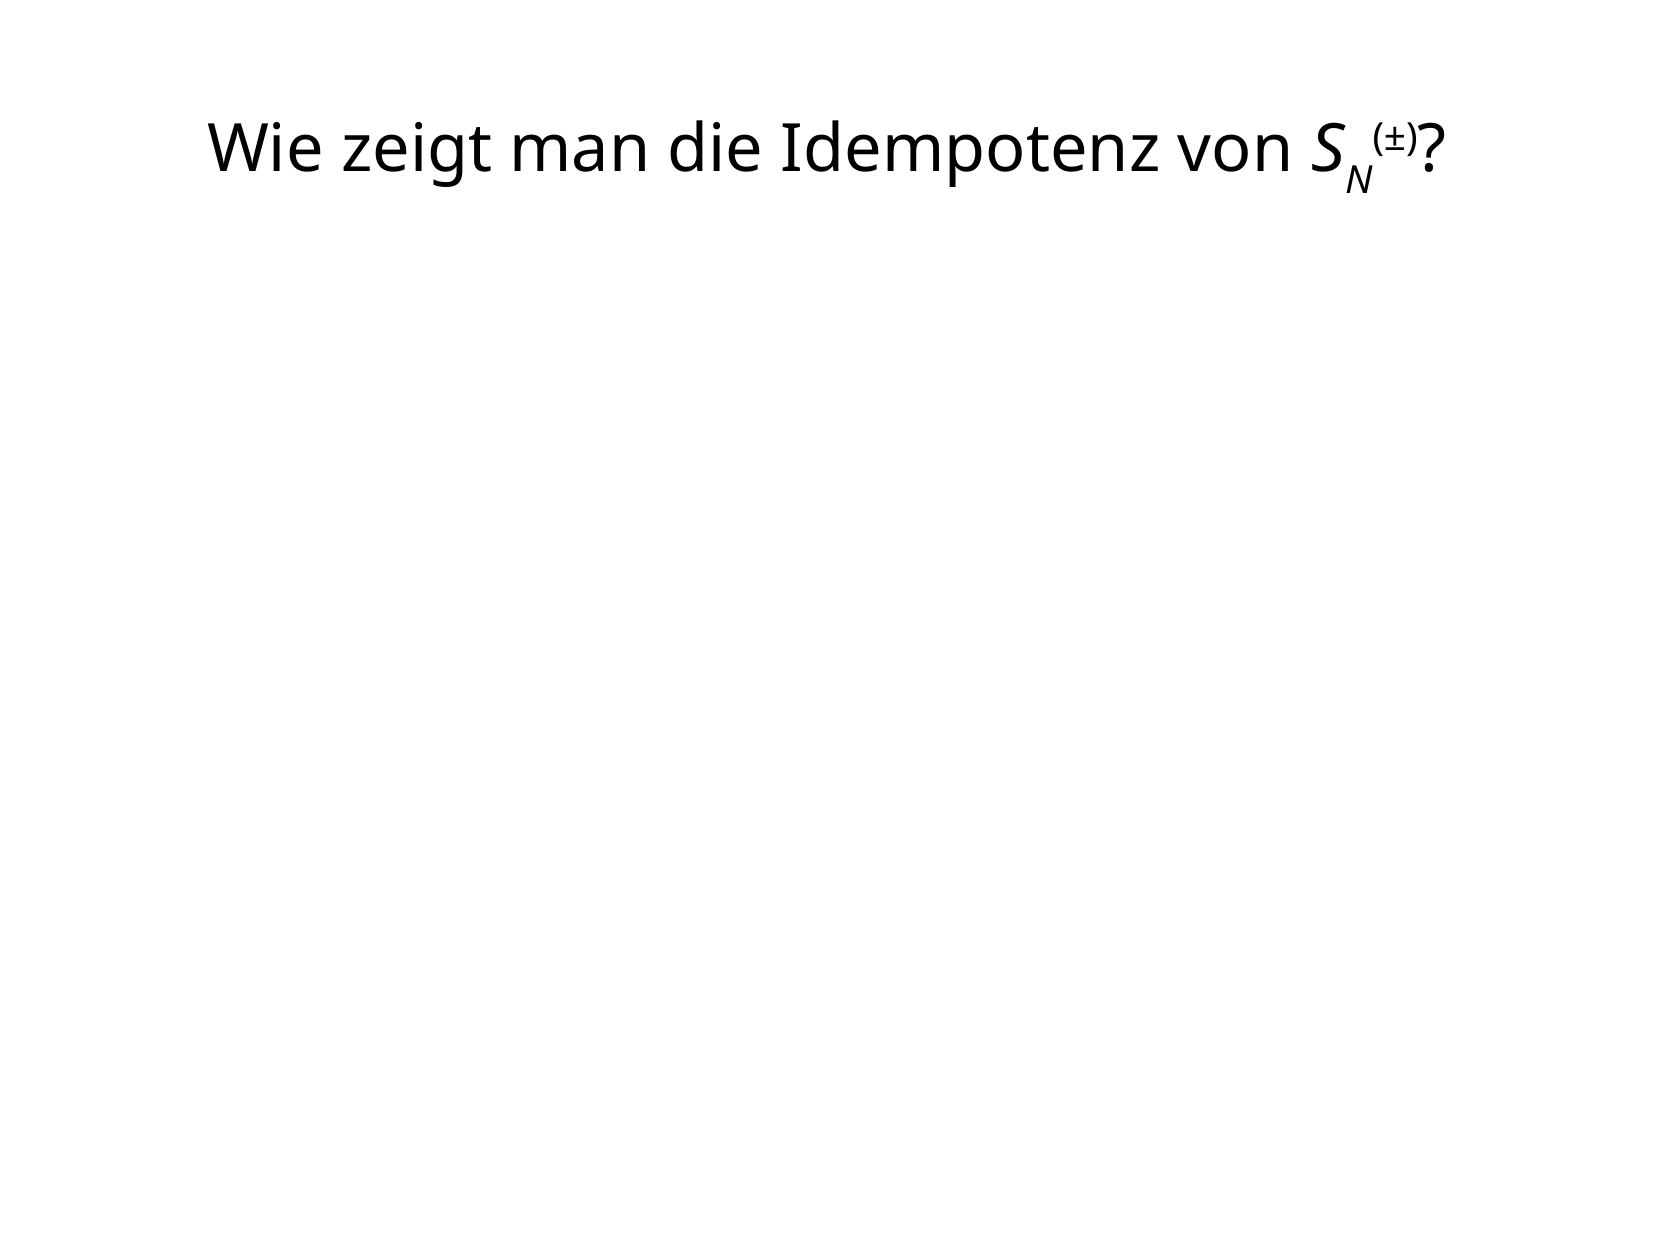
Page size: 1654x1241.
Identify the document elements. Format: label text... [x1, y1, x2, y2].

title Wie zeigt man die Idempotenz von SN(±)? [82, 49, 1571, 257]
